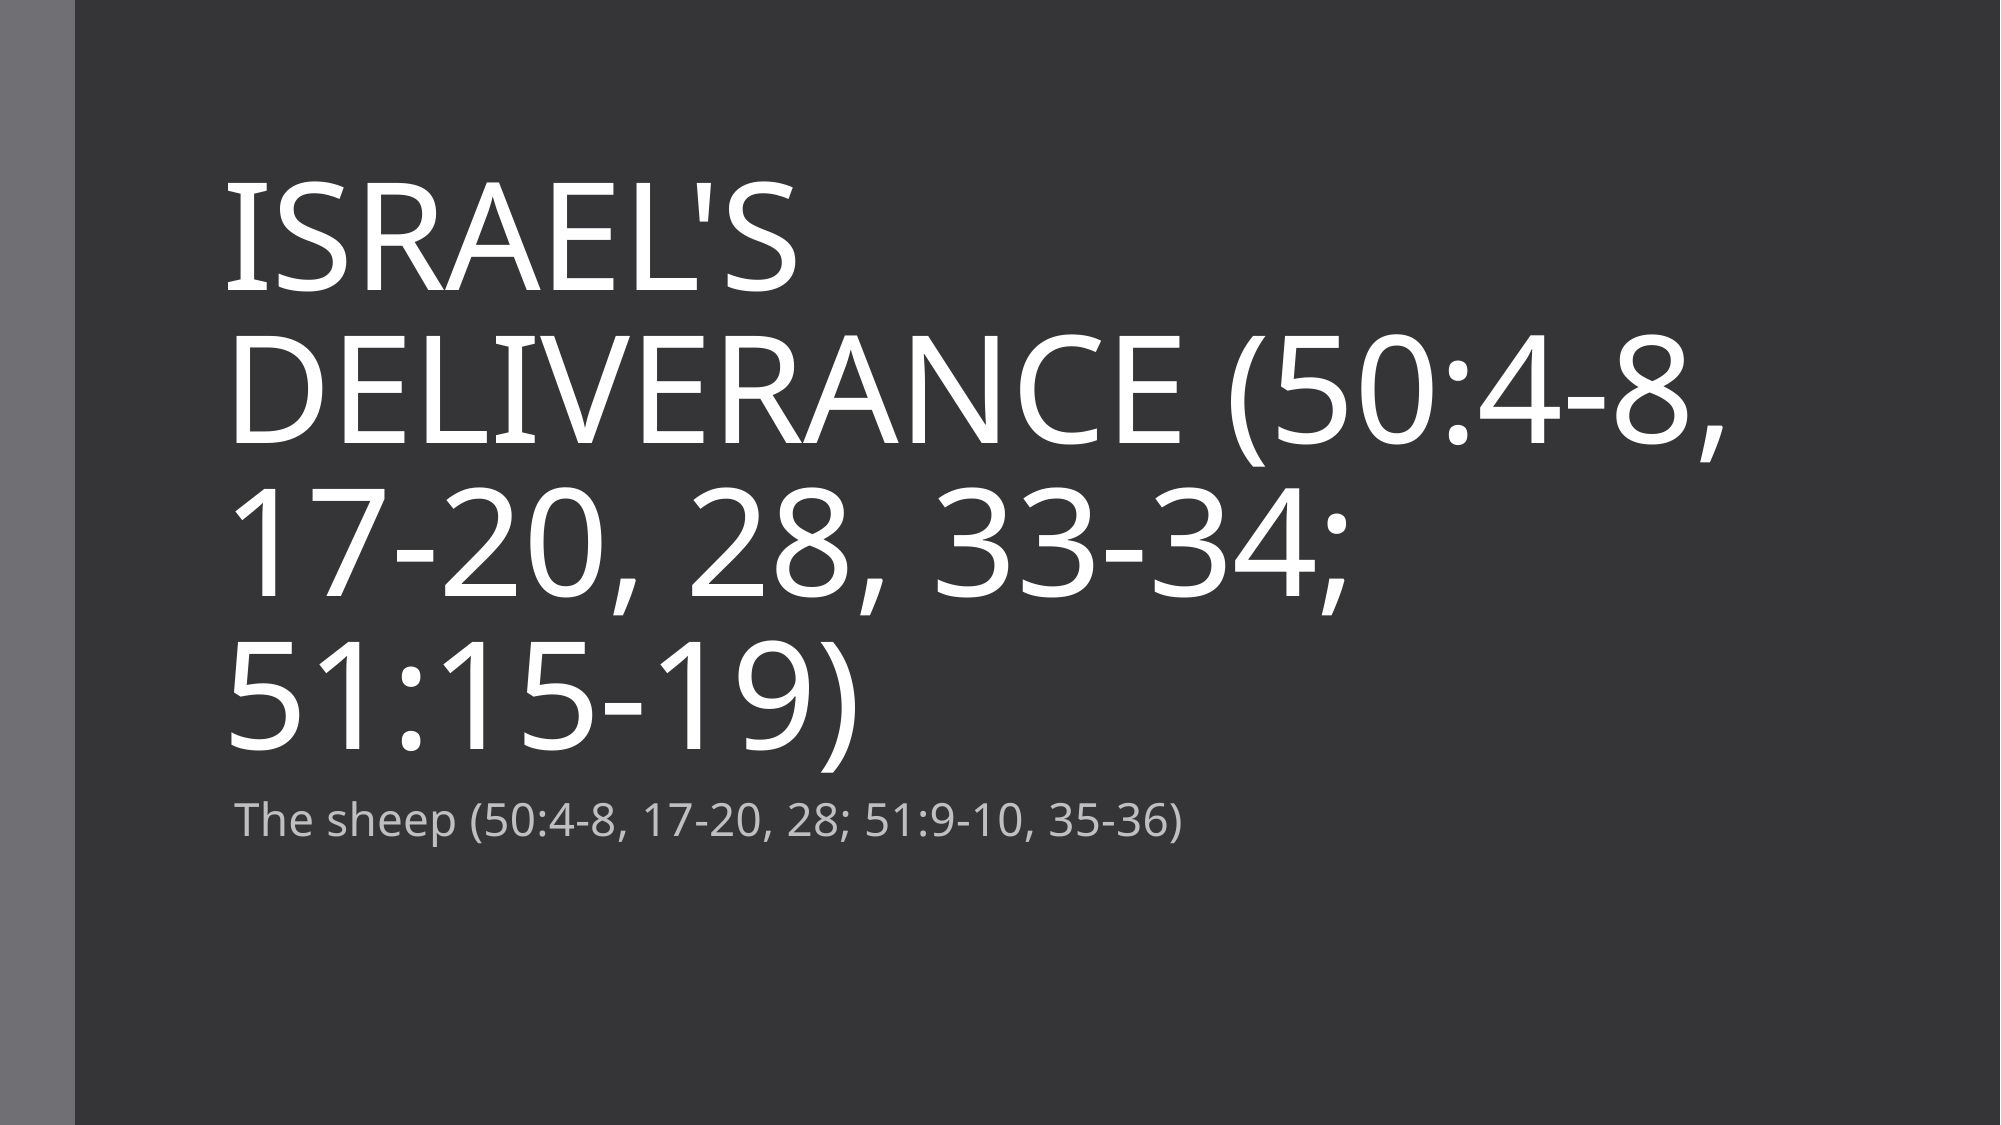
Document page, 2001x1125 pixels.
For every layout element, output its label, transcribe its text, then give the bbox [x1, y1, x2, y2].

subtitle The sheep (50:4-8, 17-20, 28; 51:9-10, 35-36) [206, 787, 1752, 1066]
title ISRAEL'S DELIVERANCE (50:4-8, 17-20, 28, 33-34; 51:15-19) [206, 124, 1752, 787]
